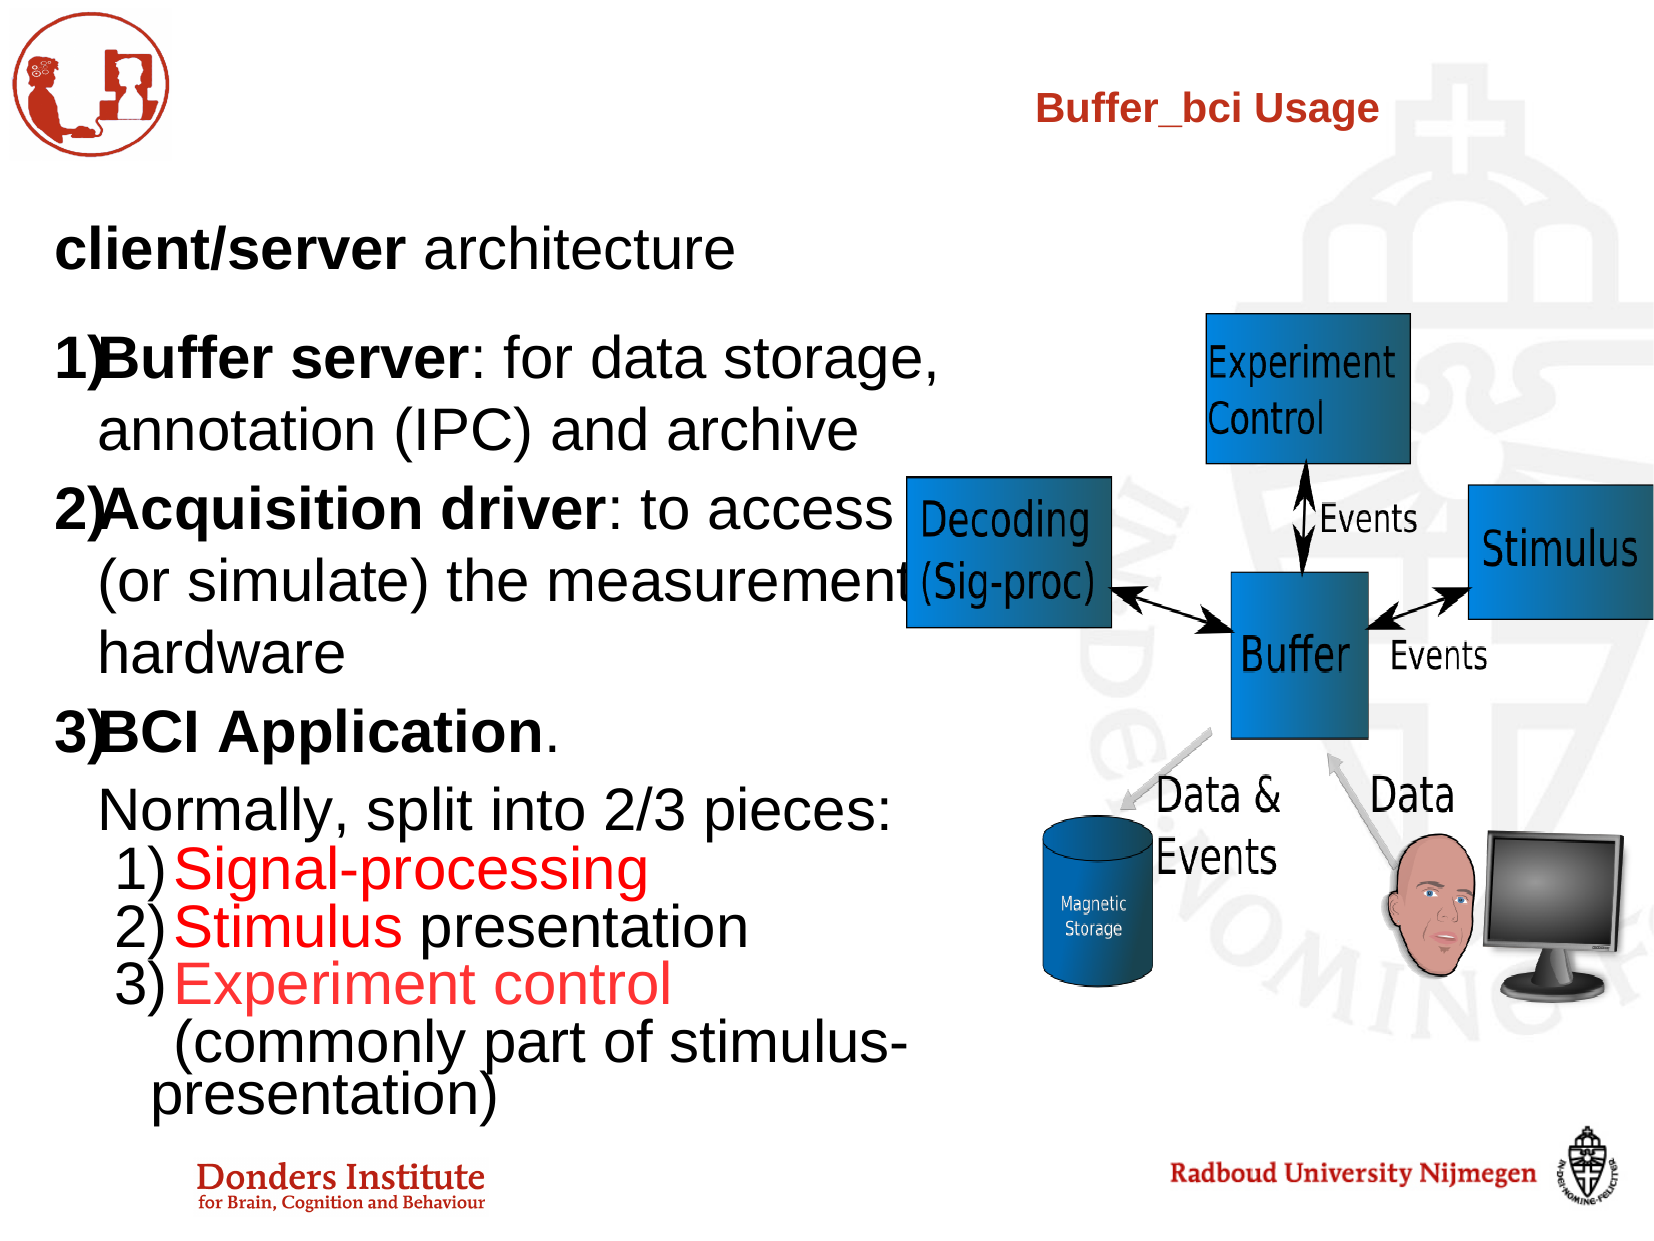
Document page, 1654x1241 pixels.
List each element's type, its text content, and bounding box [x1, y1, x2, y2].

list client/server architecture Buffer server: for data storage, annotation (IPC) and archive Acquisition driver: to access (or simulate) the measurement hardware BCI Application. Normally, split into 2/3 pieces: Signal-processing Stimulus presentation Experiment control (commonly part of stimulus-presentation) [54, 209, 945, 1151]
picture [0, 0, 1654, 1241]
title Buffer_bci Usage [1034, 72, 1620, 150]
